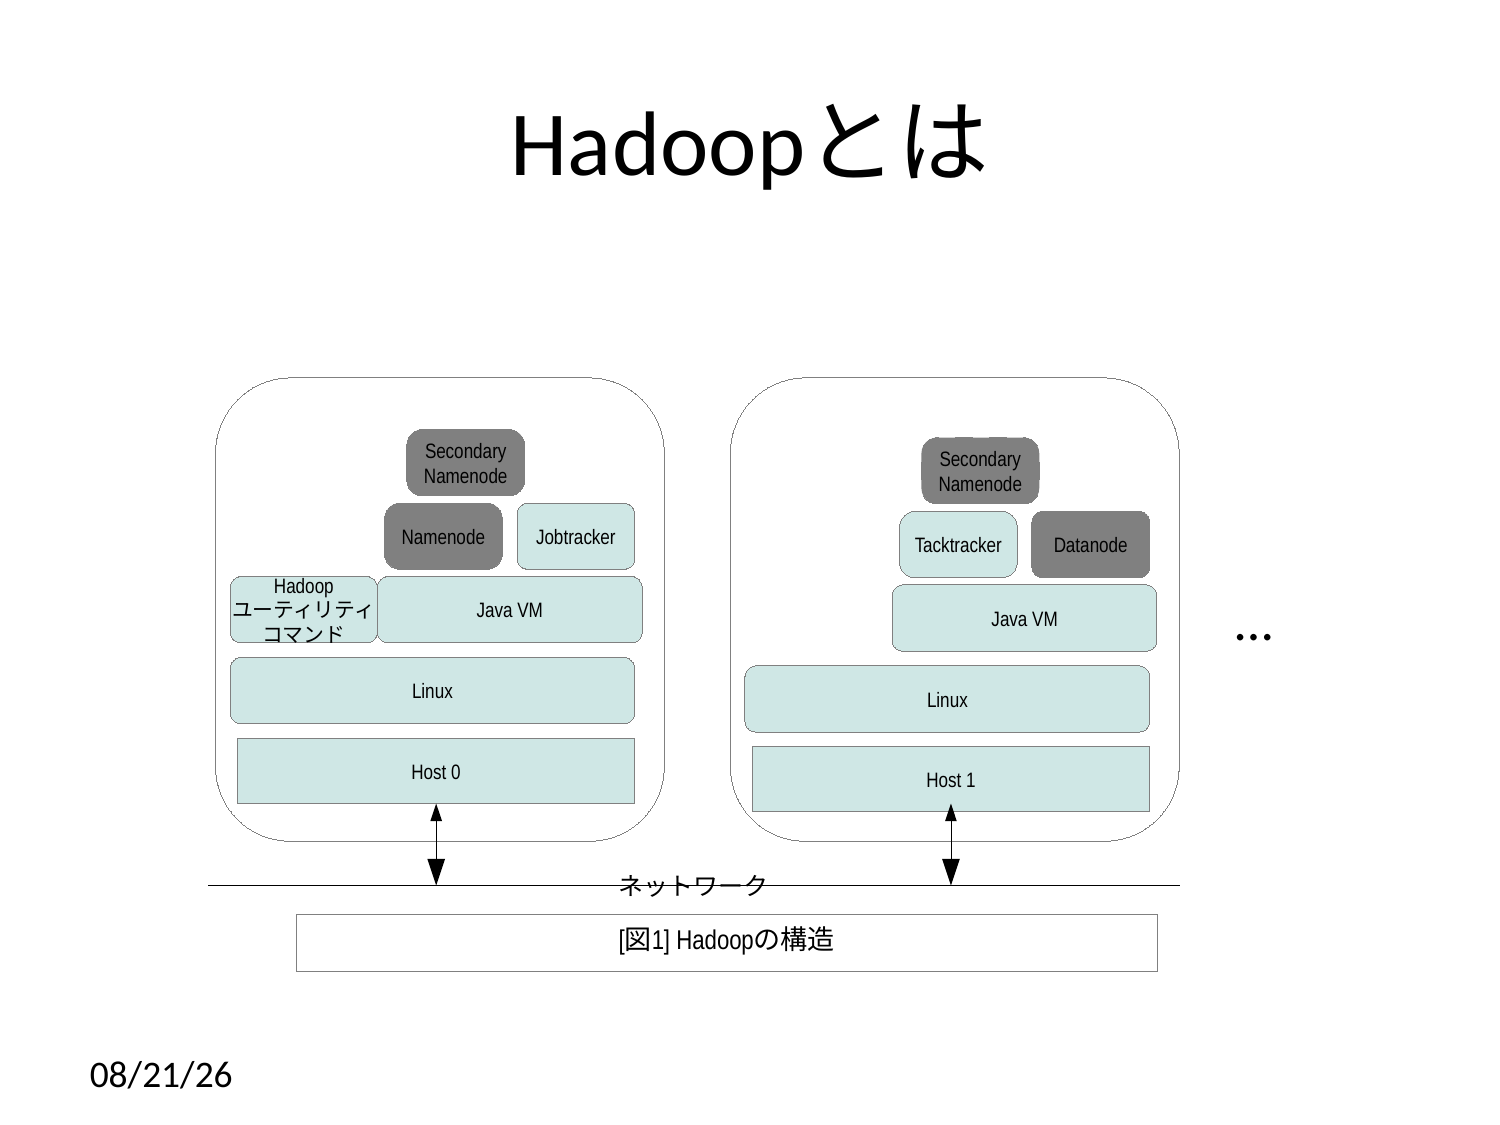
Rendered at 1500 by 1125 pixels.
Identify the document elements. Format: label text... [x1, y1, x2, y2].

text_box Linux [230, 657, 635, 724]
text_box Hadoop ユーティリティ コマンド [230, 576, 378, 643]
text_box Java VM [377, 576, 643, 643]
text_box Linux [744, 665, 1150, 733]
title Hadoopとは [75, 21, 1426, 257]
text_box [730, 377, 1180, 842]
text_box [215, 377, 665, 842]
text_box Host 1 [752, 746, 1150, 812]
text_box Secondary Namenode [921, 437, 1040, 504]
text_box Jobtracker [517, 503, 635, 570]
text_box Namenode [384, 503, 503, 570]
text_box Tacktracker [899, 511, 1018, 578]
text_box Datanode [1031, 511, 1150, 578]
text_box [図1] Hadoopの構造 [296, 914, 1158, 972]
text_box Secondary Namenode [406, 429, 525, 496]
text_box … [1220, 578, 1305, 659]
text_box Host 0 [237, 738, 635, 804]
text_box Java VM [892, 584, 1157, 652]
